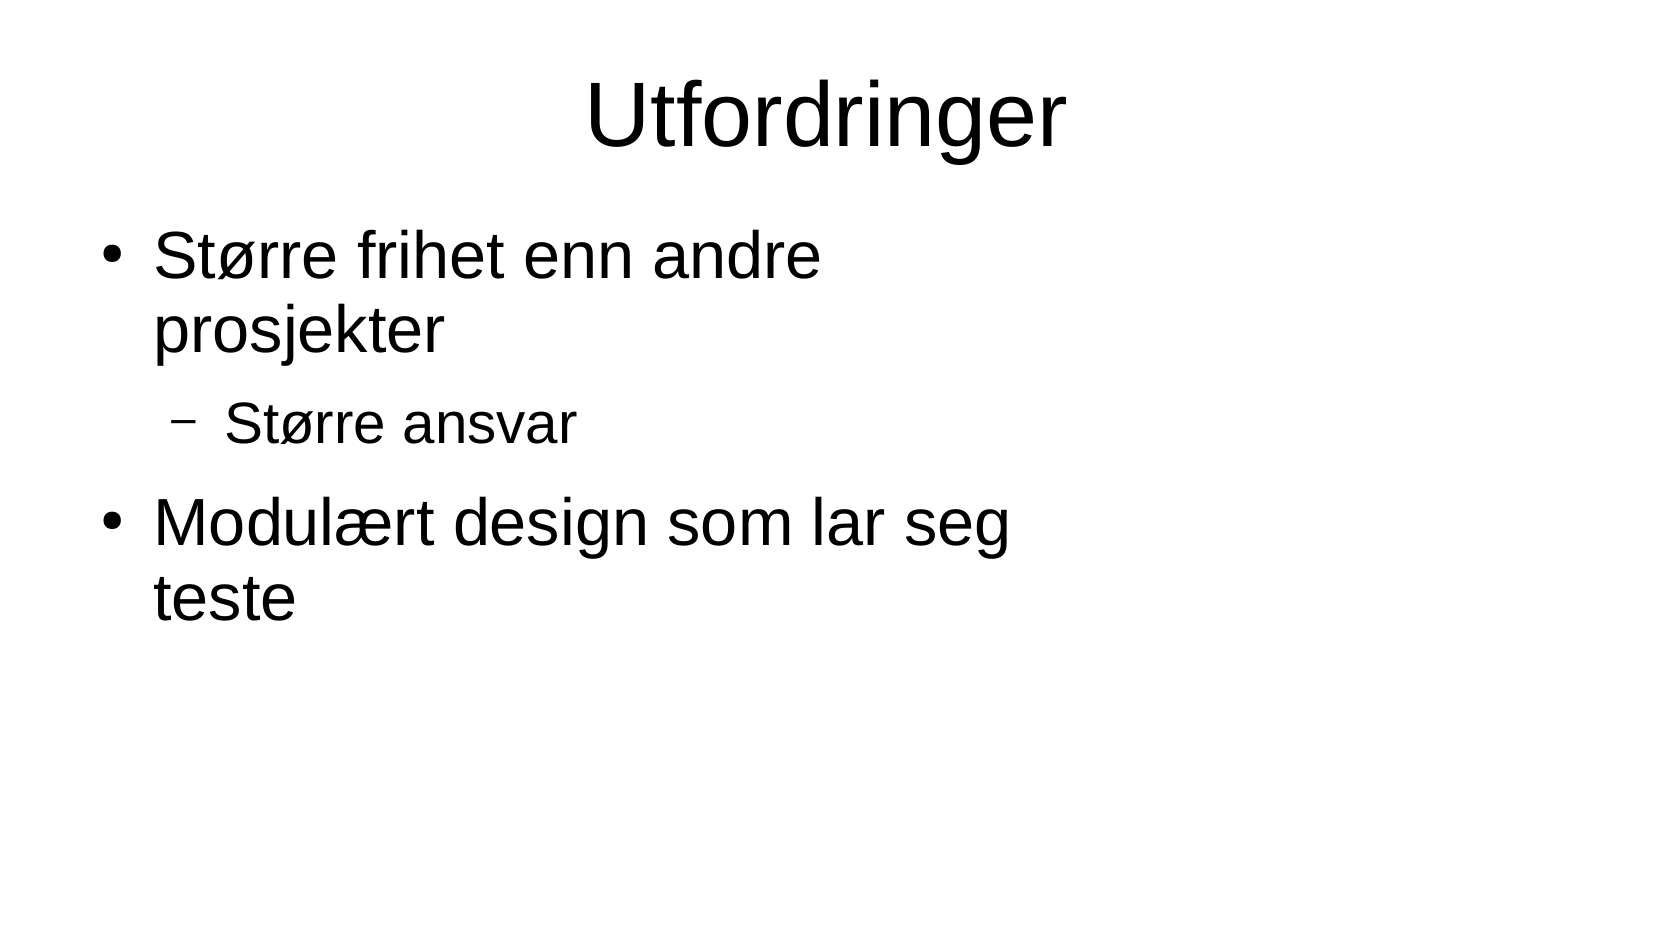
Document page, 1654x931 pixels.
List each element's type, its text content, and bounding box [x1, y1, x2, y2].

title Utfordringer [82, 37, 1571, 193]
list Større frihet enn andre prosjekter Større ansvar Modulært design som lar seg teste [82, 217, 1126, 901]
